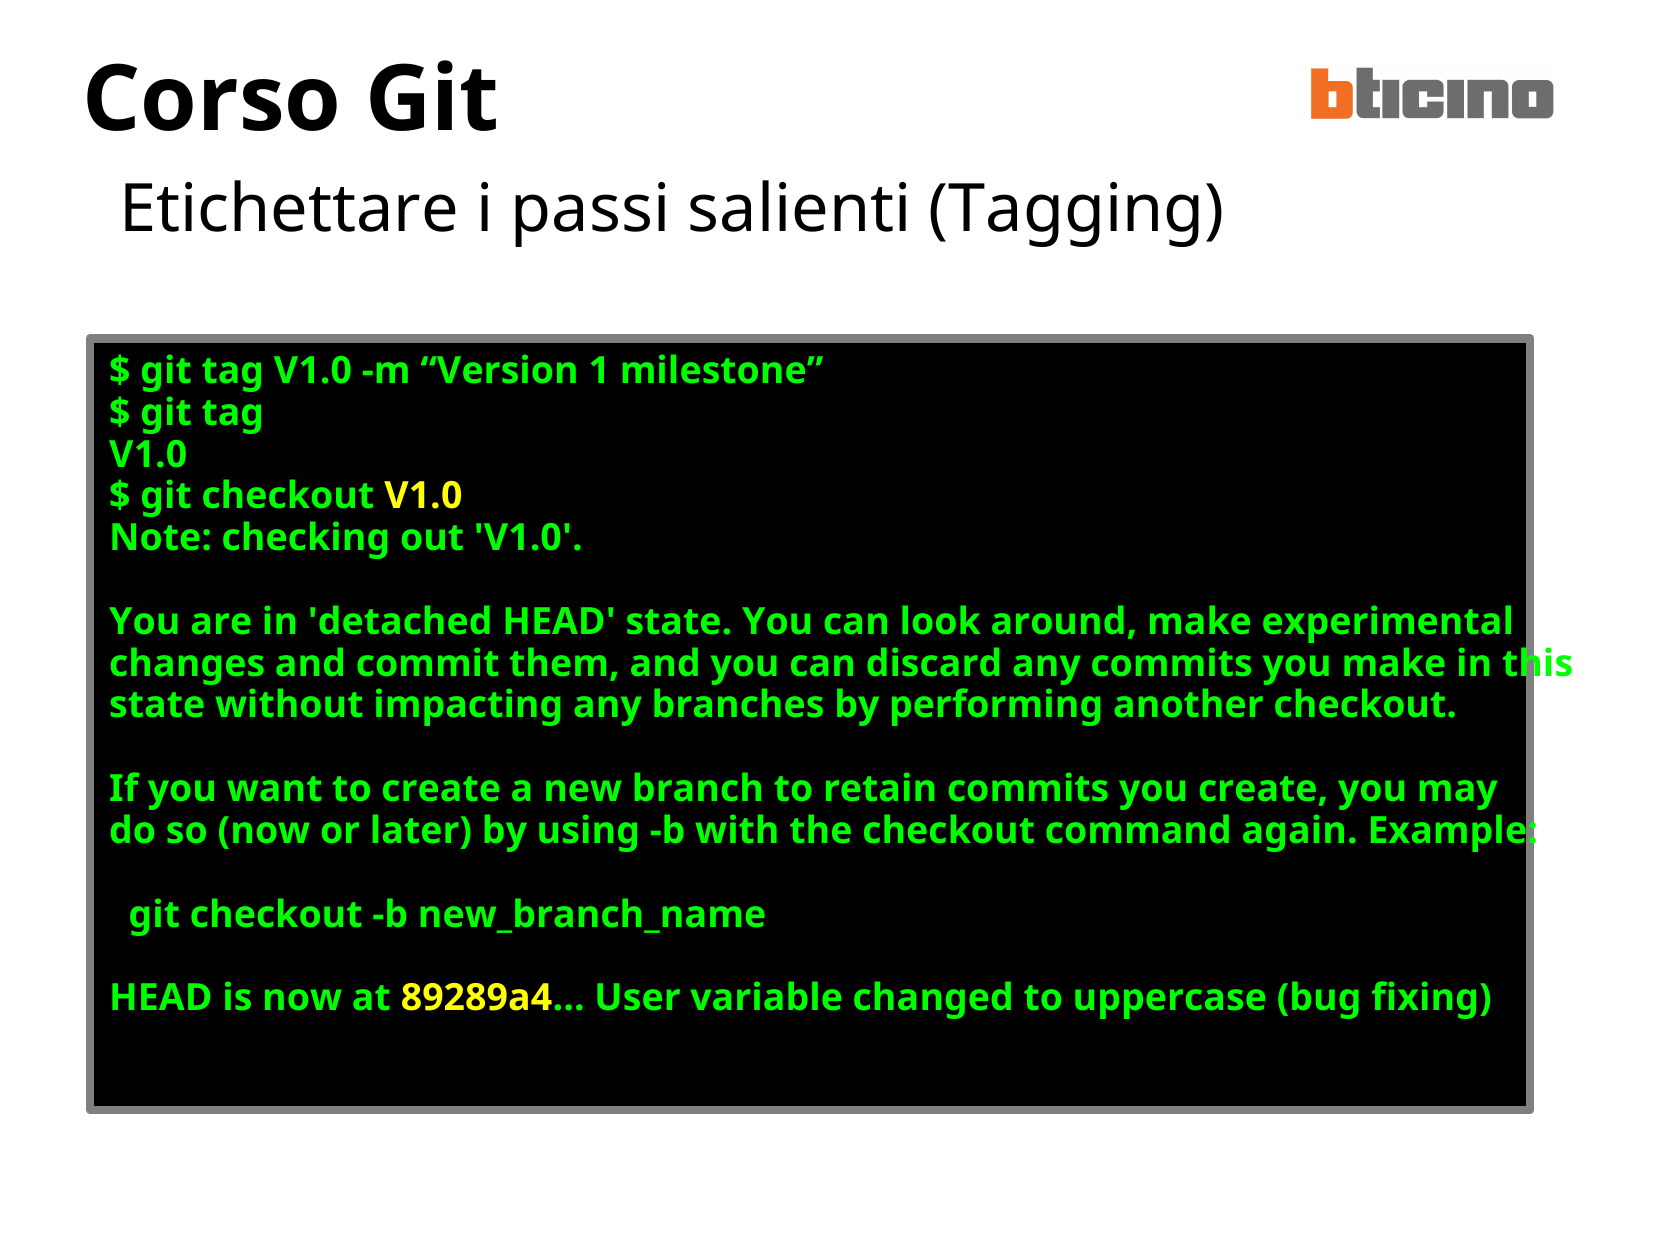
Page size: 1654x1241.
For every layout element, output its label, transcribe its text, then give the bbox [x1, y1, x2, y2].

text_box Etichettare i passi salienti (Tagging) [105, 165, 1576, 301]
text_box $ git tag V1.0 -m “Version 1 milestone” $ git tag V1.0 $ git checkout V1.0 Note: checking out 'V1.0'. You are in 'detached HEAD' state. You can look around, make experimental changes and commit them, and you can discard any commits you make in this state without impacting any branches by performing another checkout. If you want to create a new branch to retain commits you create, you may do so (now or later) by using -b with the checkout command again. Example: git checkout -b new_branch_name HEAD is now at 89289a4... User variable changed to uppercase (bug fixing) [90, 338, 1531, 1111]
title Corso Git [82, 48, 1570, 151]
